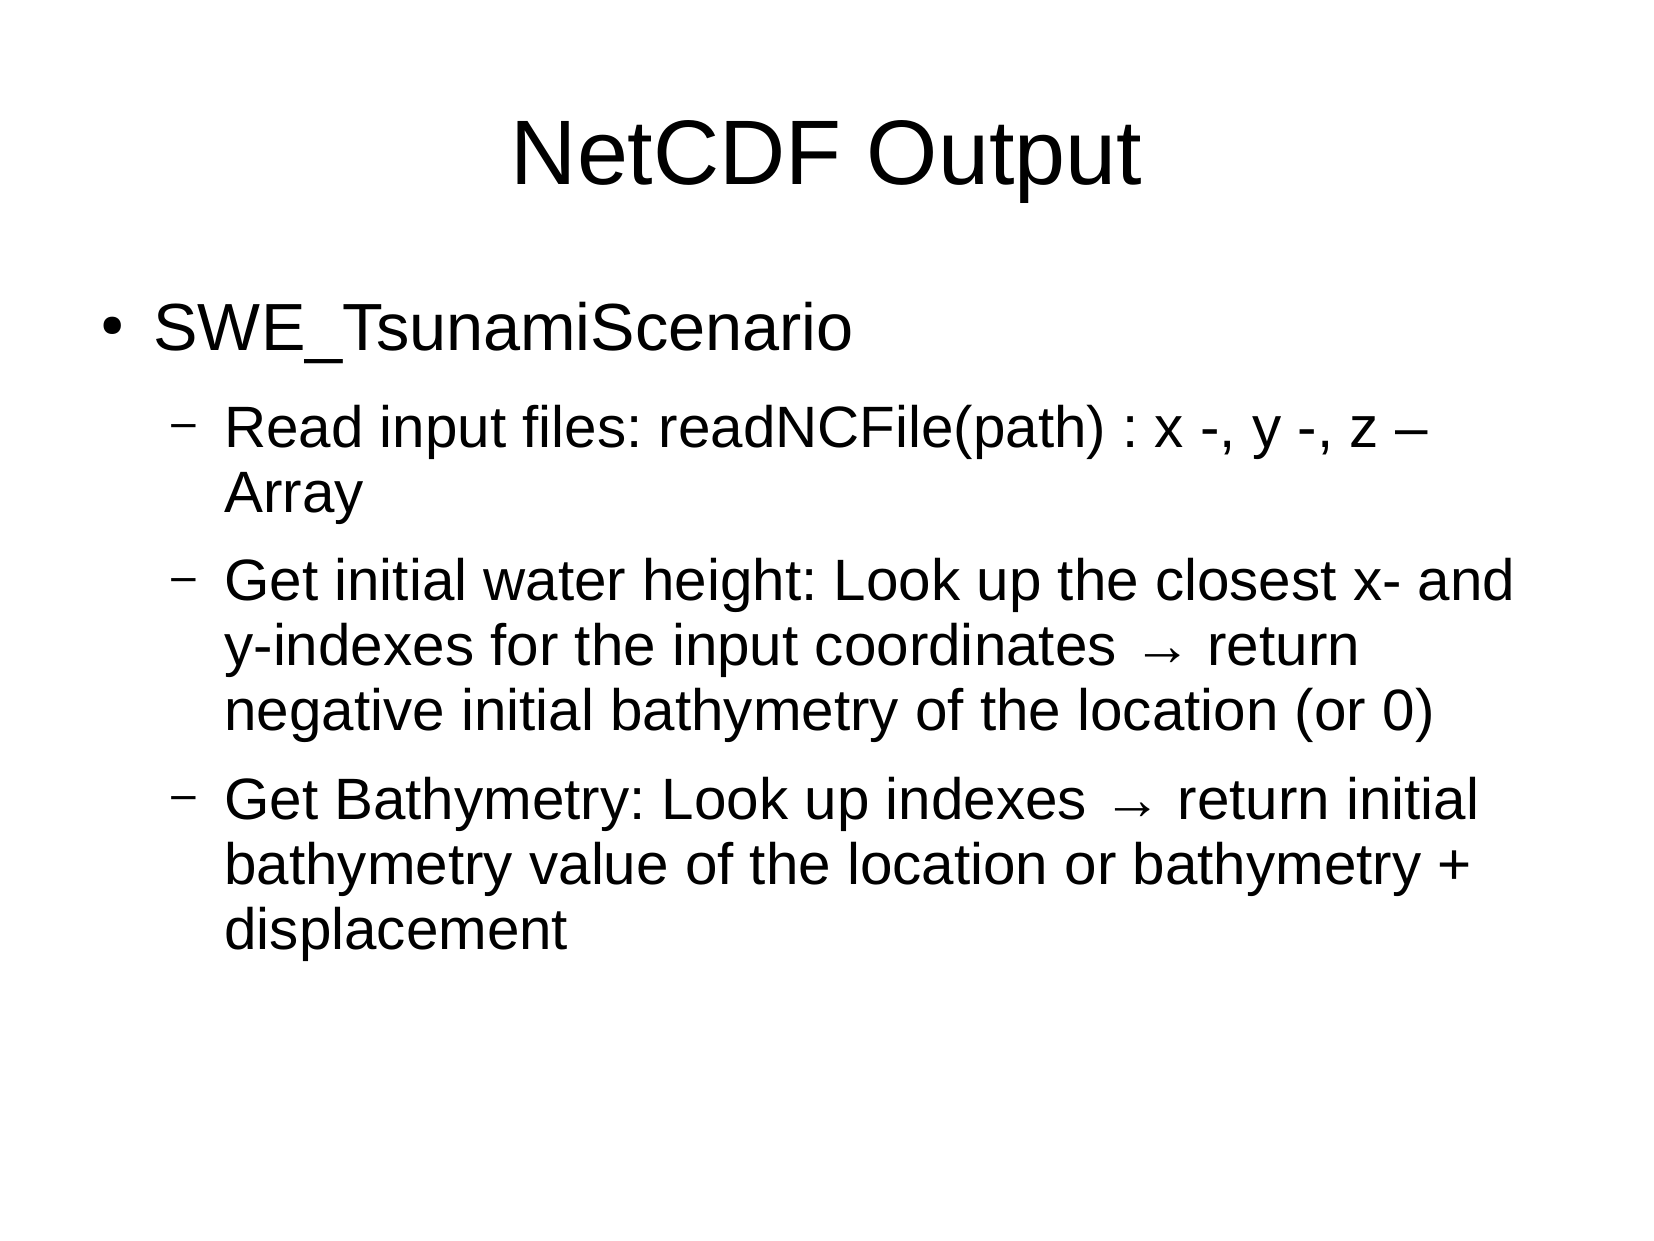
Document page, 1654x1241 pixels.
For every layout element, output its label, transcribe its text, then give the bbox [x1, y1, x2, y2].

title NetCDF Output [82, 49, 1571, 257]
list SWE_TsunamiScenario Read input files: readNCFile(path) : x -, y -, z – Array Get initial water height: Look up the closest x- and y-indexes for the input coordinates → return negative initial bathymetry of the location (or 0) Get Bathymetry: Look up indexes → return initial bathymetry value of the location or bathymetry + displacement [82, 290, 1571, 1010]
